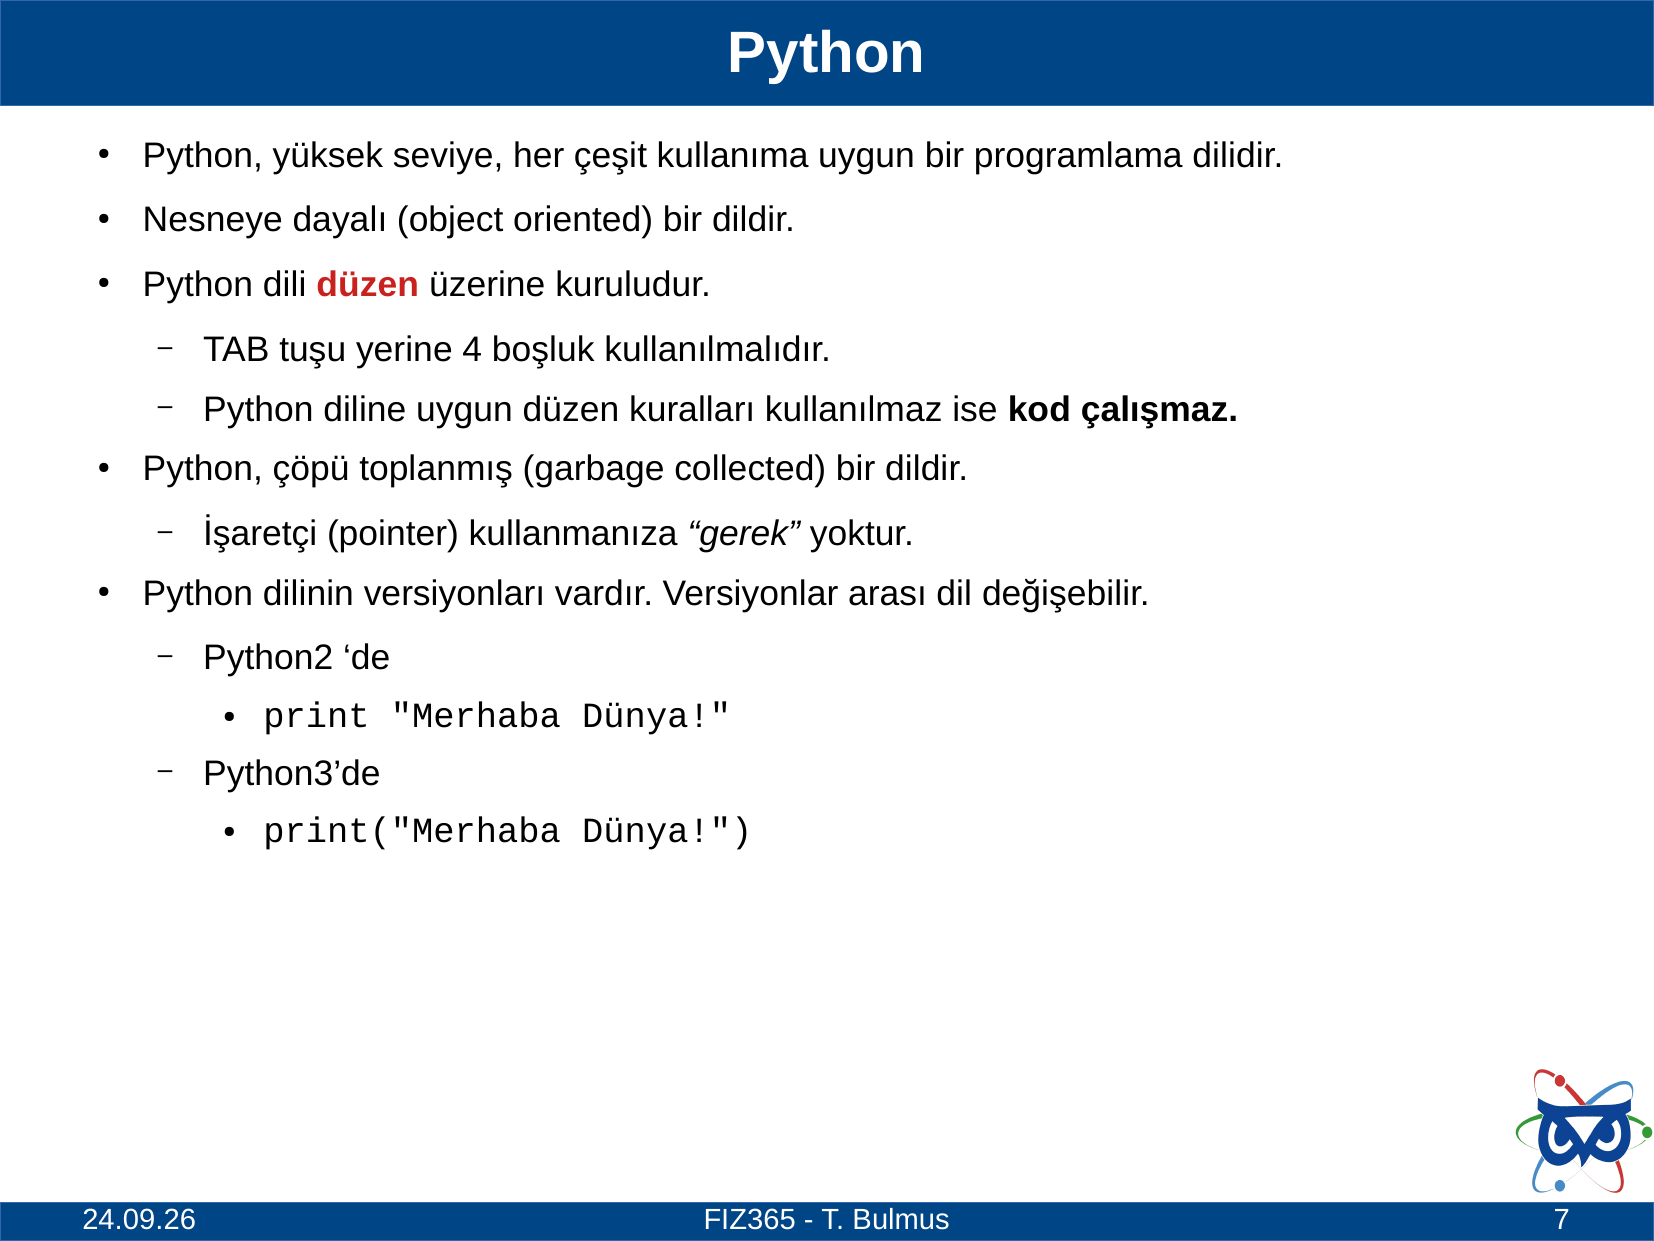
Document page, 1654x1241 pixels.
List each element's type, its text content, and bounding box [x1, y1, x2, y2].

list Python, yüksek seviye, her çeşit kullanıma uygun bir programlama dilidir. Nesneye dayalı (object oriented) bir dildir. Python dili düzen üzerine kuruludur. TAB tuşu yerine 4 boşluk kullanılmalıdır. Python diline uygun düzen kuralları kullanılmaz ise kod çalışmaz. Python, çöpü toplanmış (garbage collected) bir dildir. İşaretçi (pointer) kullanmanıza “gerek” yoktur. Python dilinin versiyonları vardır. Versiyonlar arası dil değişebilir. Python2 ‘de print "Merhaba Dünya!" Python3’de print("Merhaba Dünya!") [82, 134, 1571, 855]
title Python [0, 0, 1653, 106]
picture [1514, 1061, 1653, 1201]
